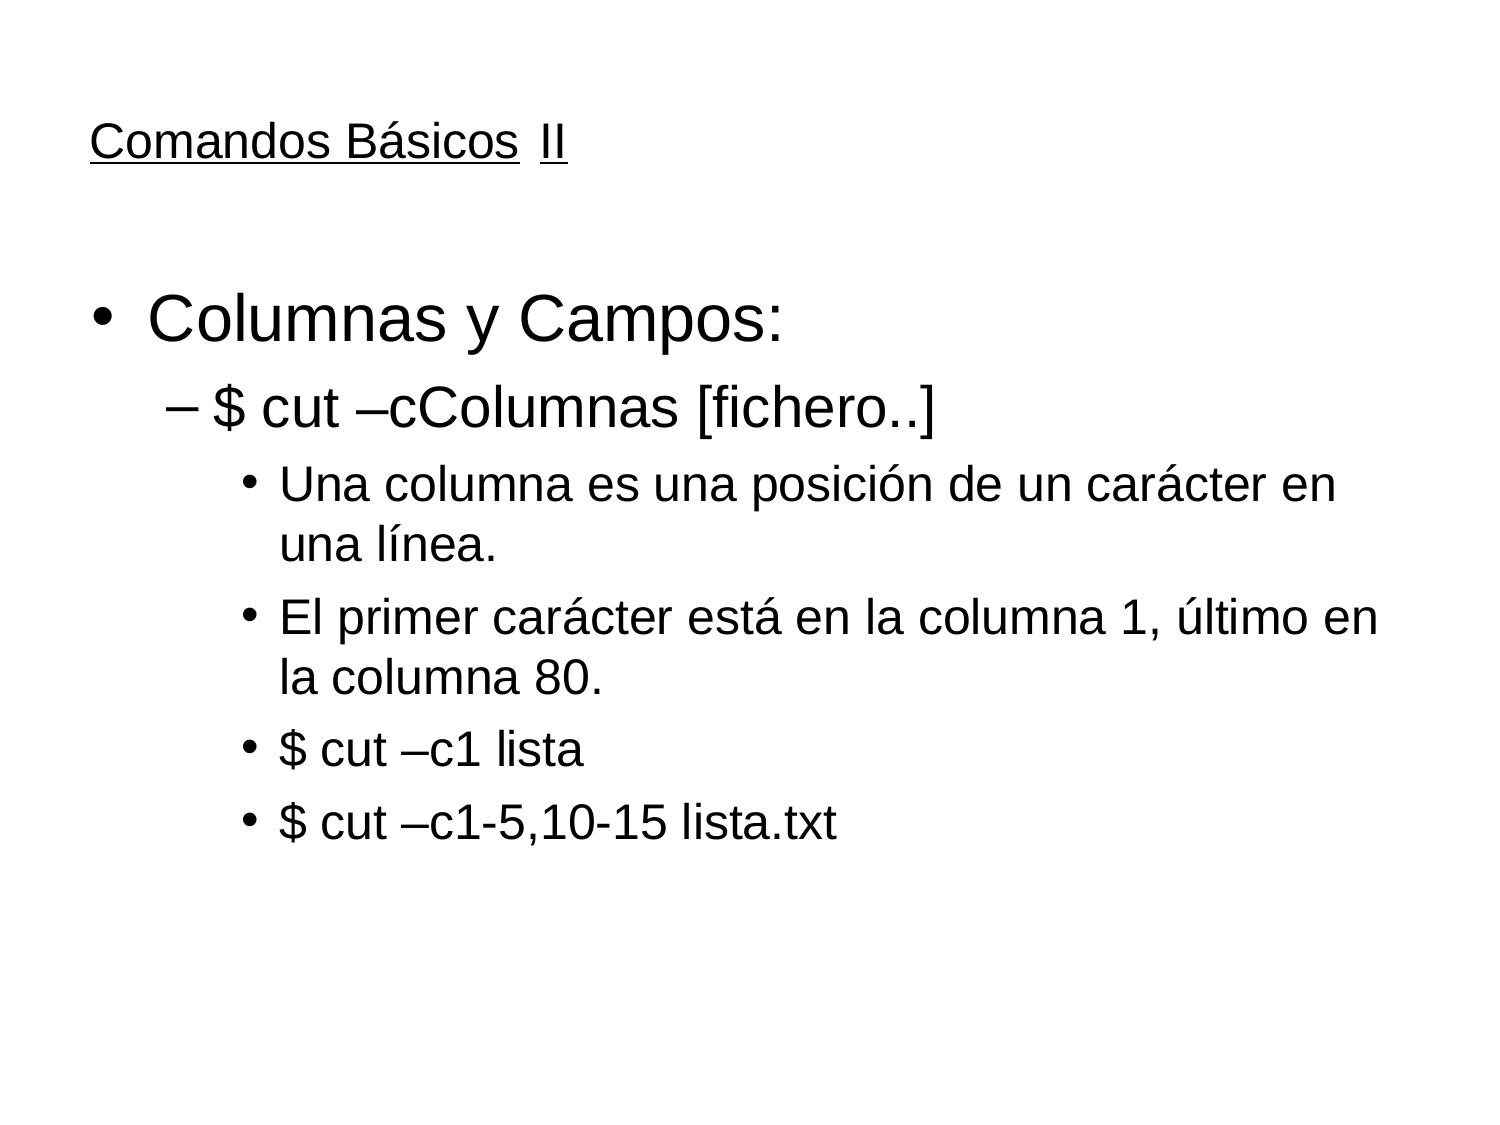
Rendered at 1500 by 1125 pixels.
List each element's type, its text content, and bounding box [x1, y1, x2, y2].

title Comandos Básicos II [75, 45, 1426, 233]
list Columnas y Campos: $ cut –cColumnas [fichero..] Una columna es una posición de un carácter en una línea. El primer carácter está en la columna 1, último en la columna 80. $ cut –c1 lista $ cut –c1-5,10-15 lista.txt [76, 267, 1427, 1010]
